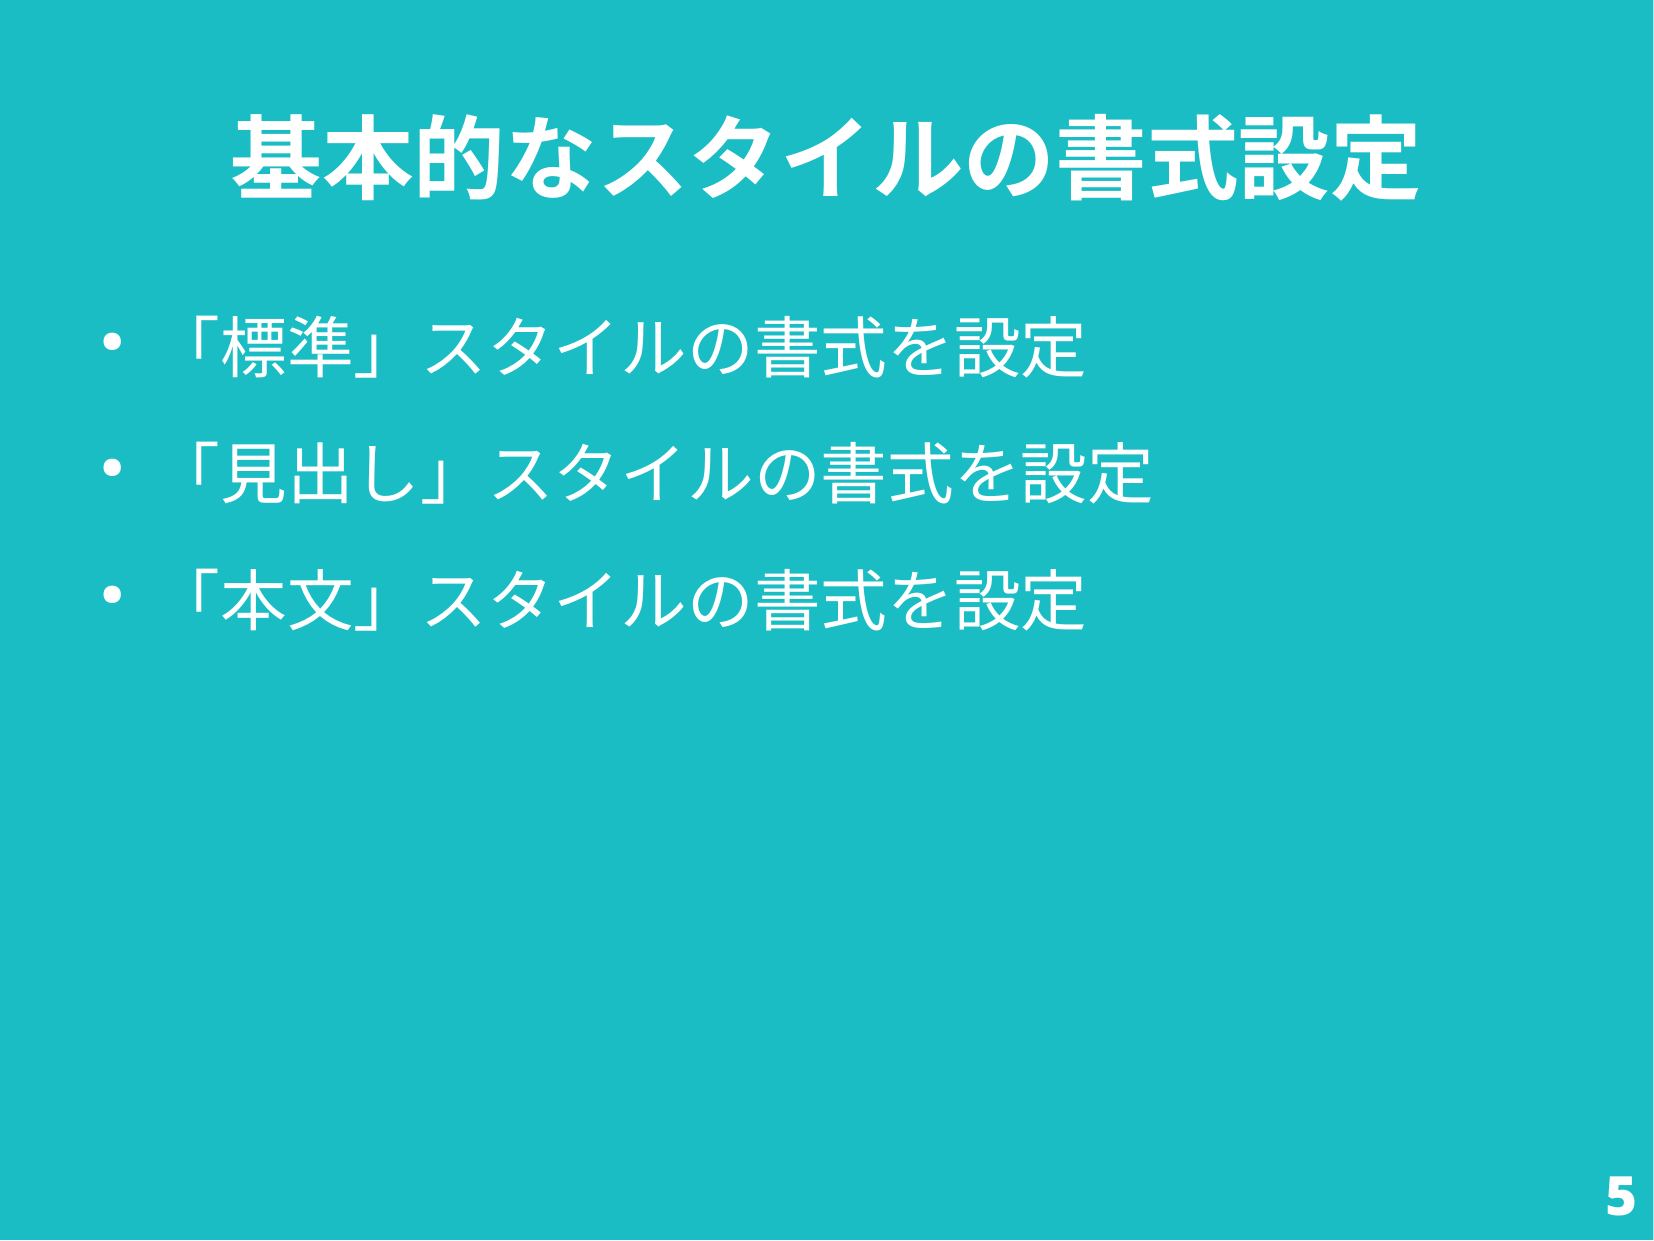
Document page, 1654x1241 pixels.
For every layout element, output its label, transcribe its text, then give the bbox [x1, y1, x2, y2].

title 基本的なスタイルの書式設定 [82, 49, 1571, 257]
list 「標準」スタイルの書式を設定 「見出し」スタイルの書式を設定 「本文」スタイルの書式を設定 [82, 295, 1571, 1063]
